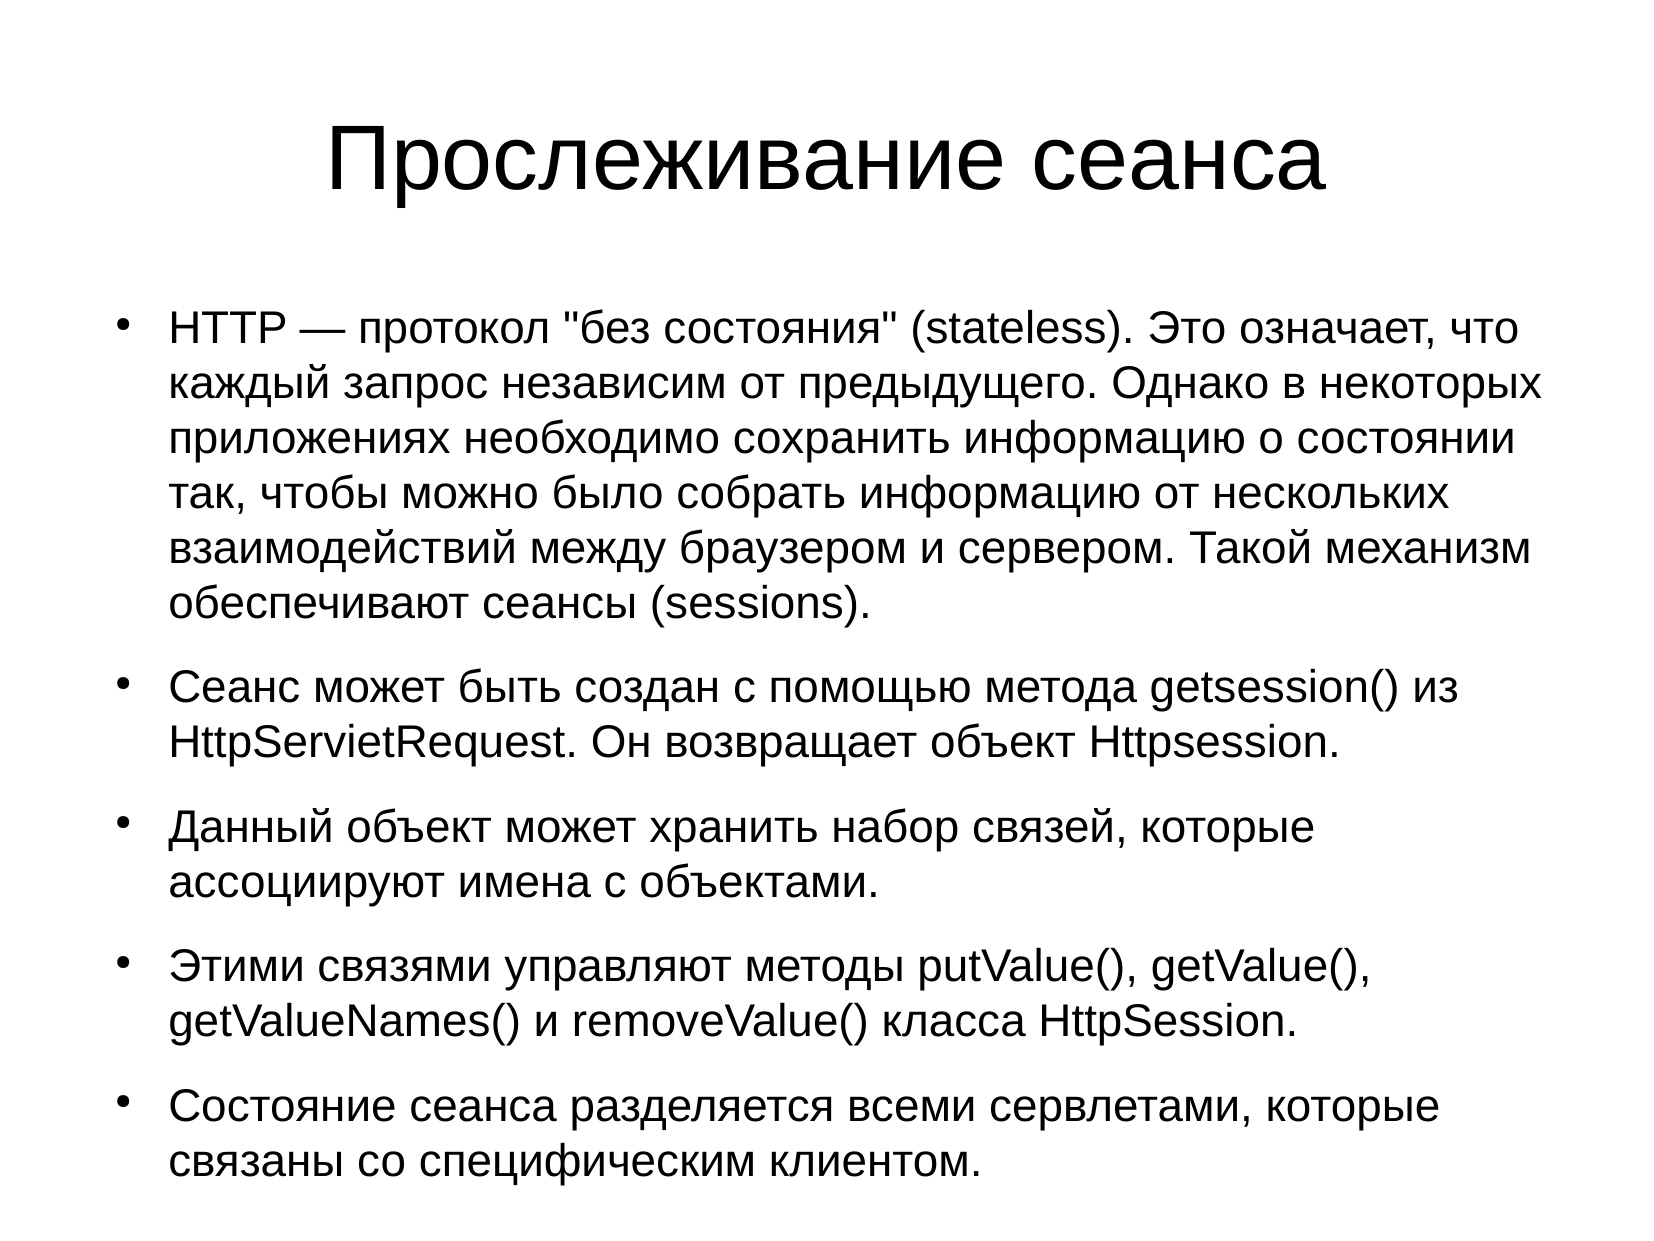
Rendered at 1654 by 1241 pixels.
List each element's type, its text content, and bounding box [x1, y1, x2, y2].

title Прослеживание сеанса [82, 49, 1571, 257]
list HTTP — протокол "без состояния" (stateless). Это означает, что каждый запрос независим от предыдущего. Однако в некоторых приложениях необходимо сохранить информацию о состоянии так, чтобы можно было собрать информацию от нескольких взаимодействий между браузером и сервером. Такой механизм обеспечивают сеансы (sessions). Сеанс может быть создан с помощью метода getsession() из HttpServietRequest. Он возвращает объект Httpsession. Данный объект может хранить набор связей, которые ассоциируют имена с объектами. Этими связями управляют методы putValue(), getValue(), getValueNames() и removeValue() класса HttpSession. Состояние сеанса разделяется всеми сервлетами, которые связаны со специфическим клиентом. [82, 290, 1571, 1010]
